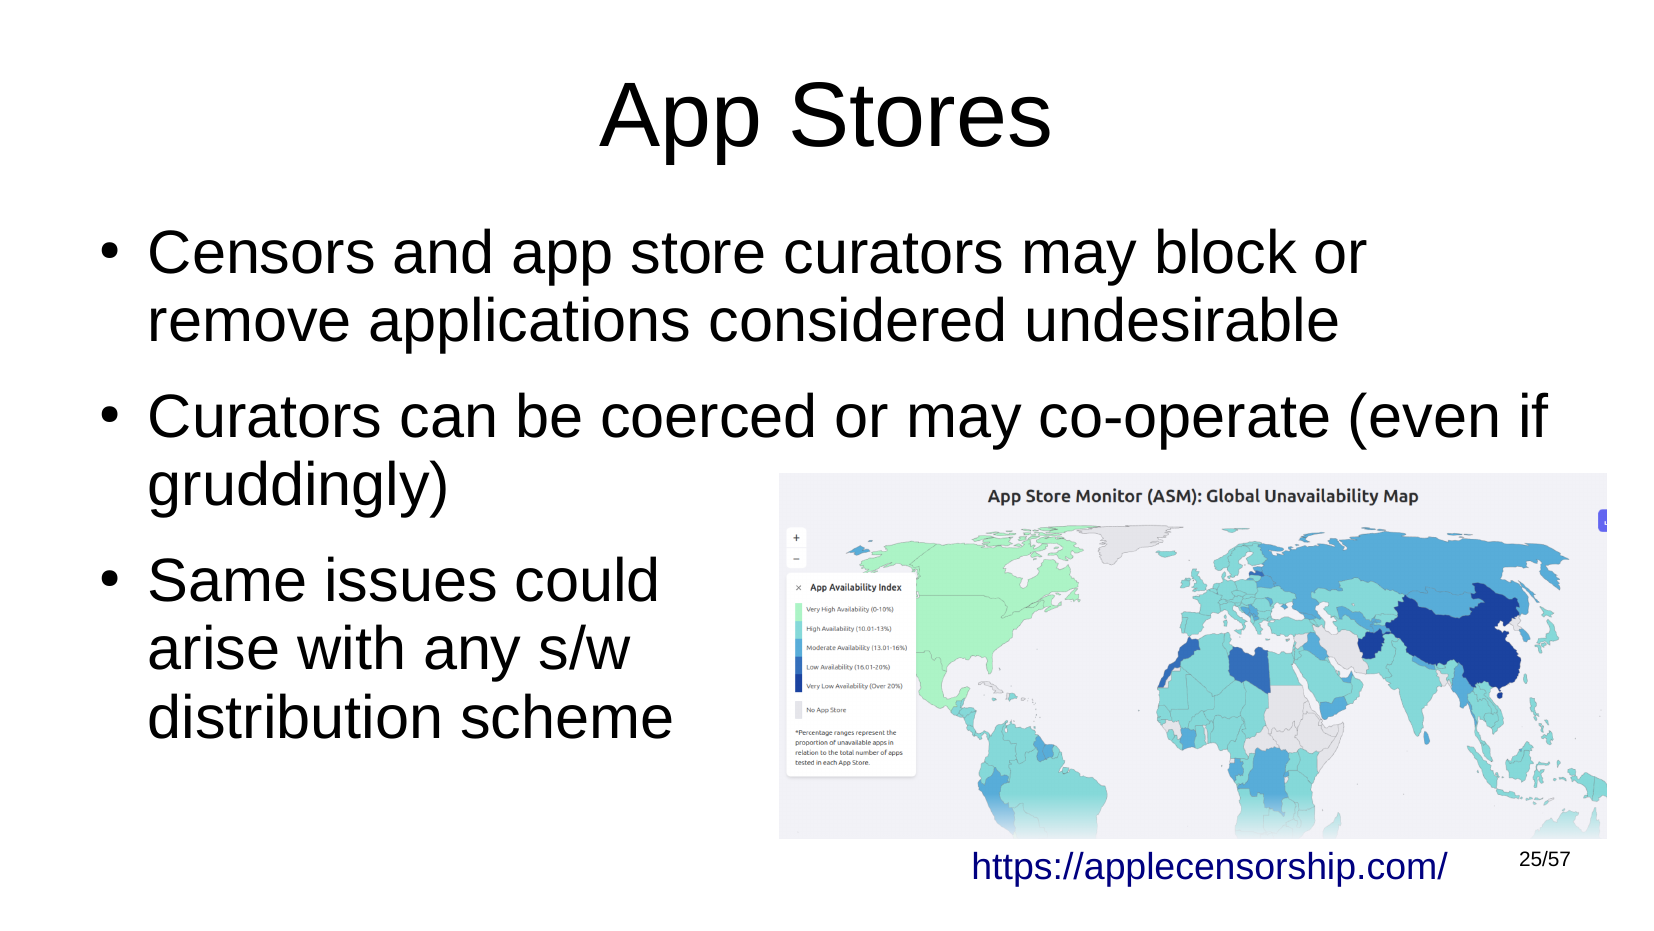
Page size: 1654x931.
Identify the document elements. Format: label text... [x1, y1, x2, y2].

picture [779, 473, 1607, 839]
title App Stores [82, 37, 1571, 193]
list Censors and app store curators may block or remove applications considered undesirable Curators can be coerced or may co-operate (even if gruddingly) Same issues could arise with any s/w distribution scheme [82, 217, 1571, 758]
text_box https://applecensorship.com/ [956, 838, 1464, 896]
